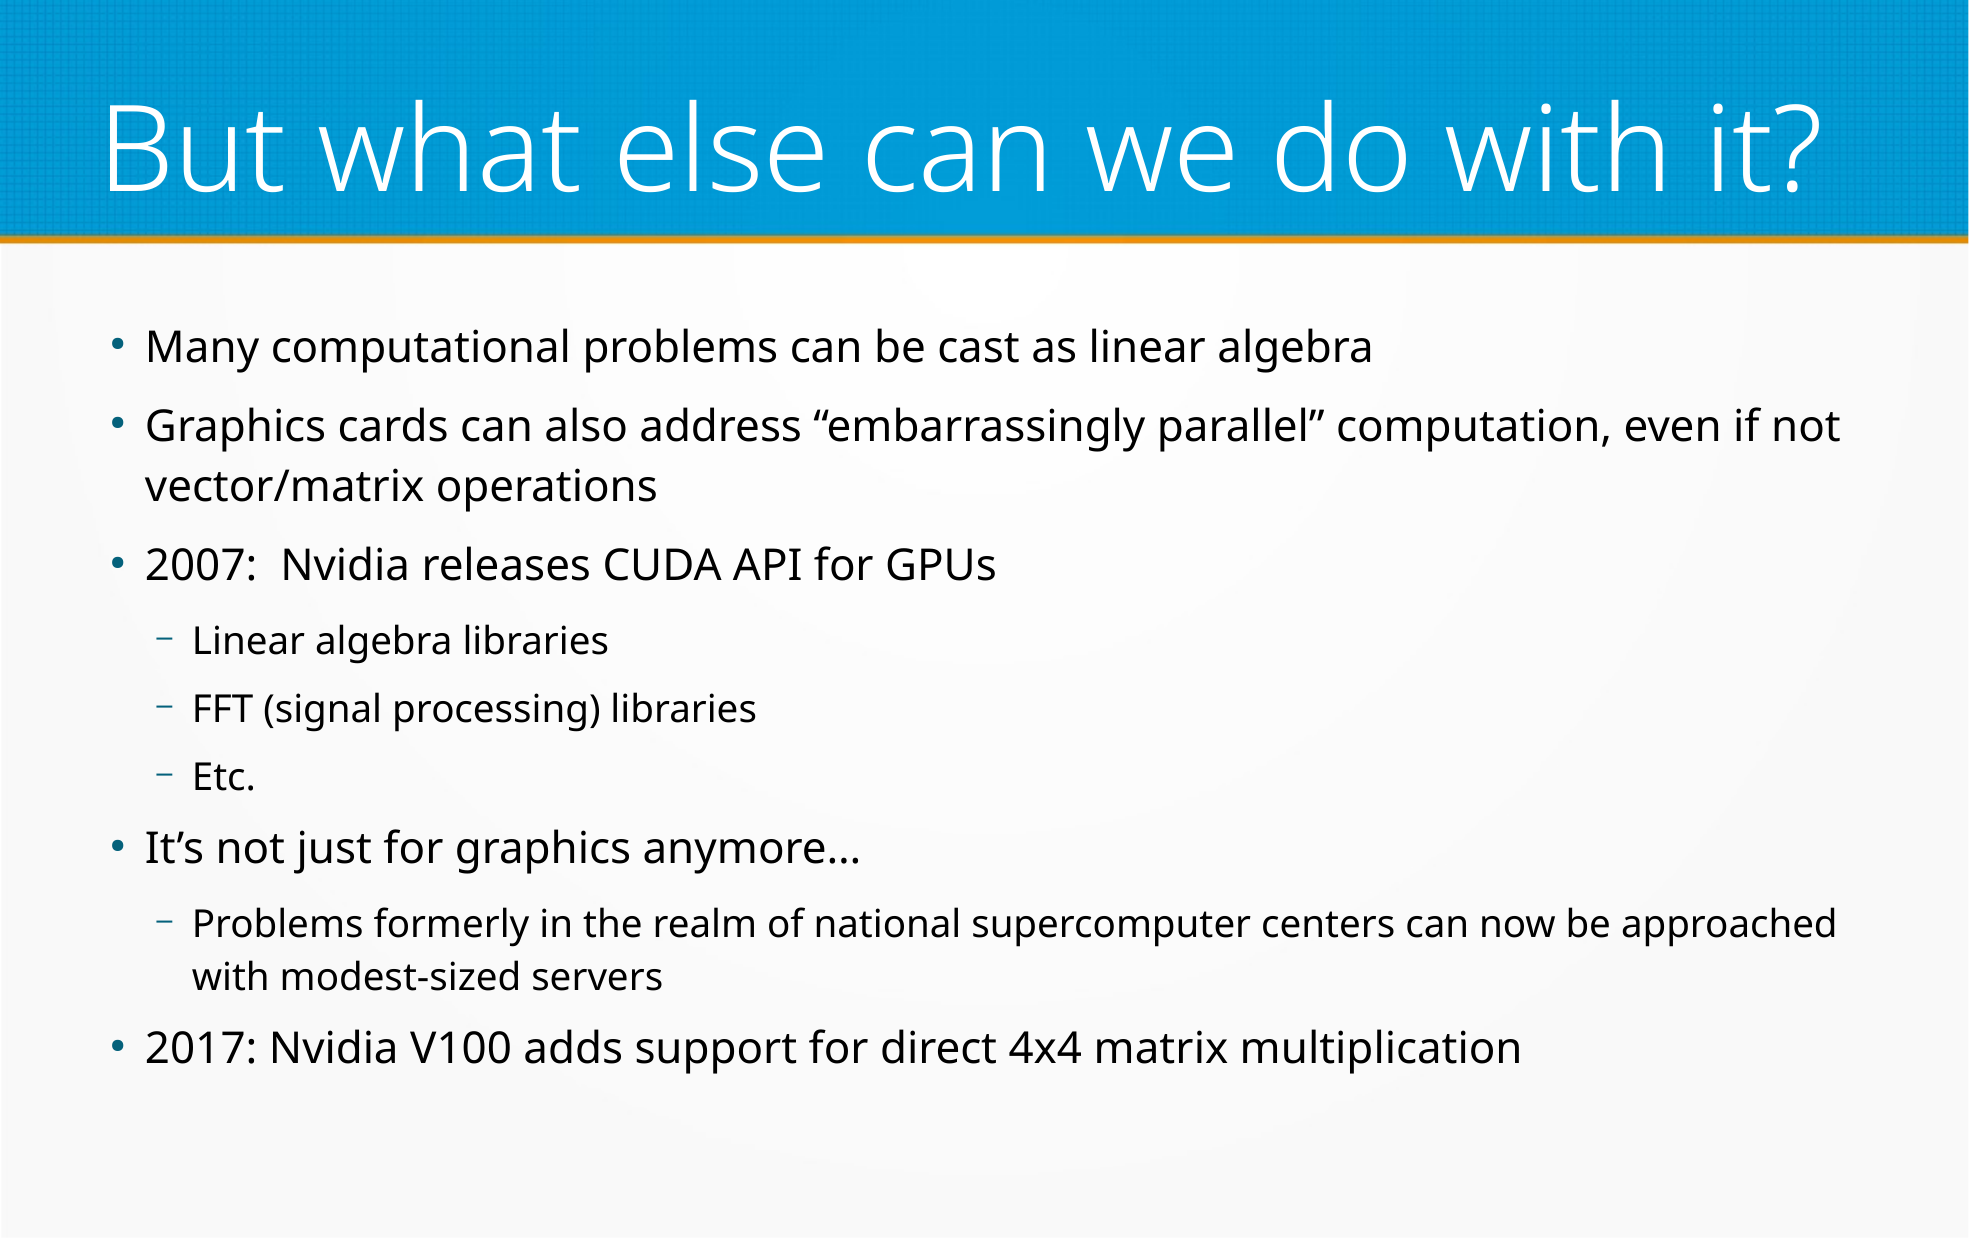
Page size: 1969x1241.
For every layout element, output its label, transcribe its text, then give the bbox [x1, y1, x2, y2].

picture [0, 233, 1969, 1241]
title But what else can we do with it? [98, 19, 1870, 227]
list Many computational problems can be cast as linear algebra Graphics cards can also address “embarrassingly parallel” computation, even if not vector/matrix operations 2007: Nvidia releases CUDA API for GPUs Linear algebra libraries FFT (signal processing) libraries Etc. It’s not just for graphics anymore… Problems formerly in the realm of national supercomputer centers can now be approached with modest-sized servers 2017: Nvidia V100 adds support for direct 4x4 matrix multiplication [98, 315, 1861, 1081]
